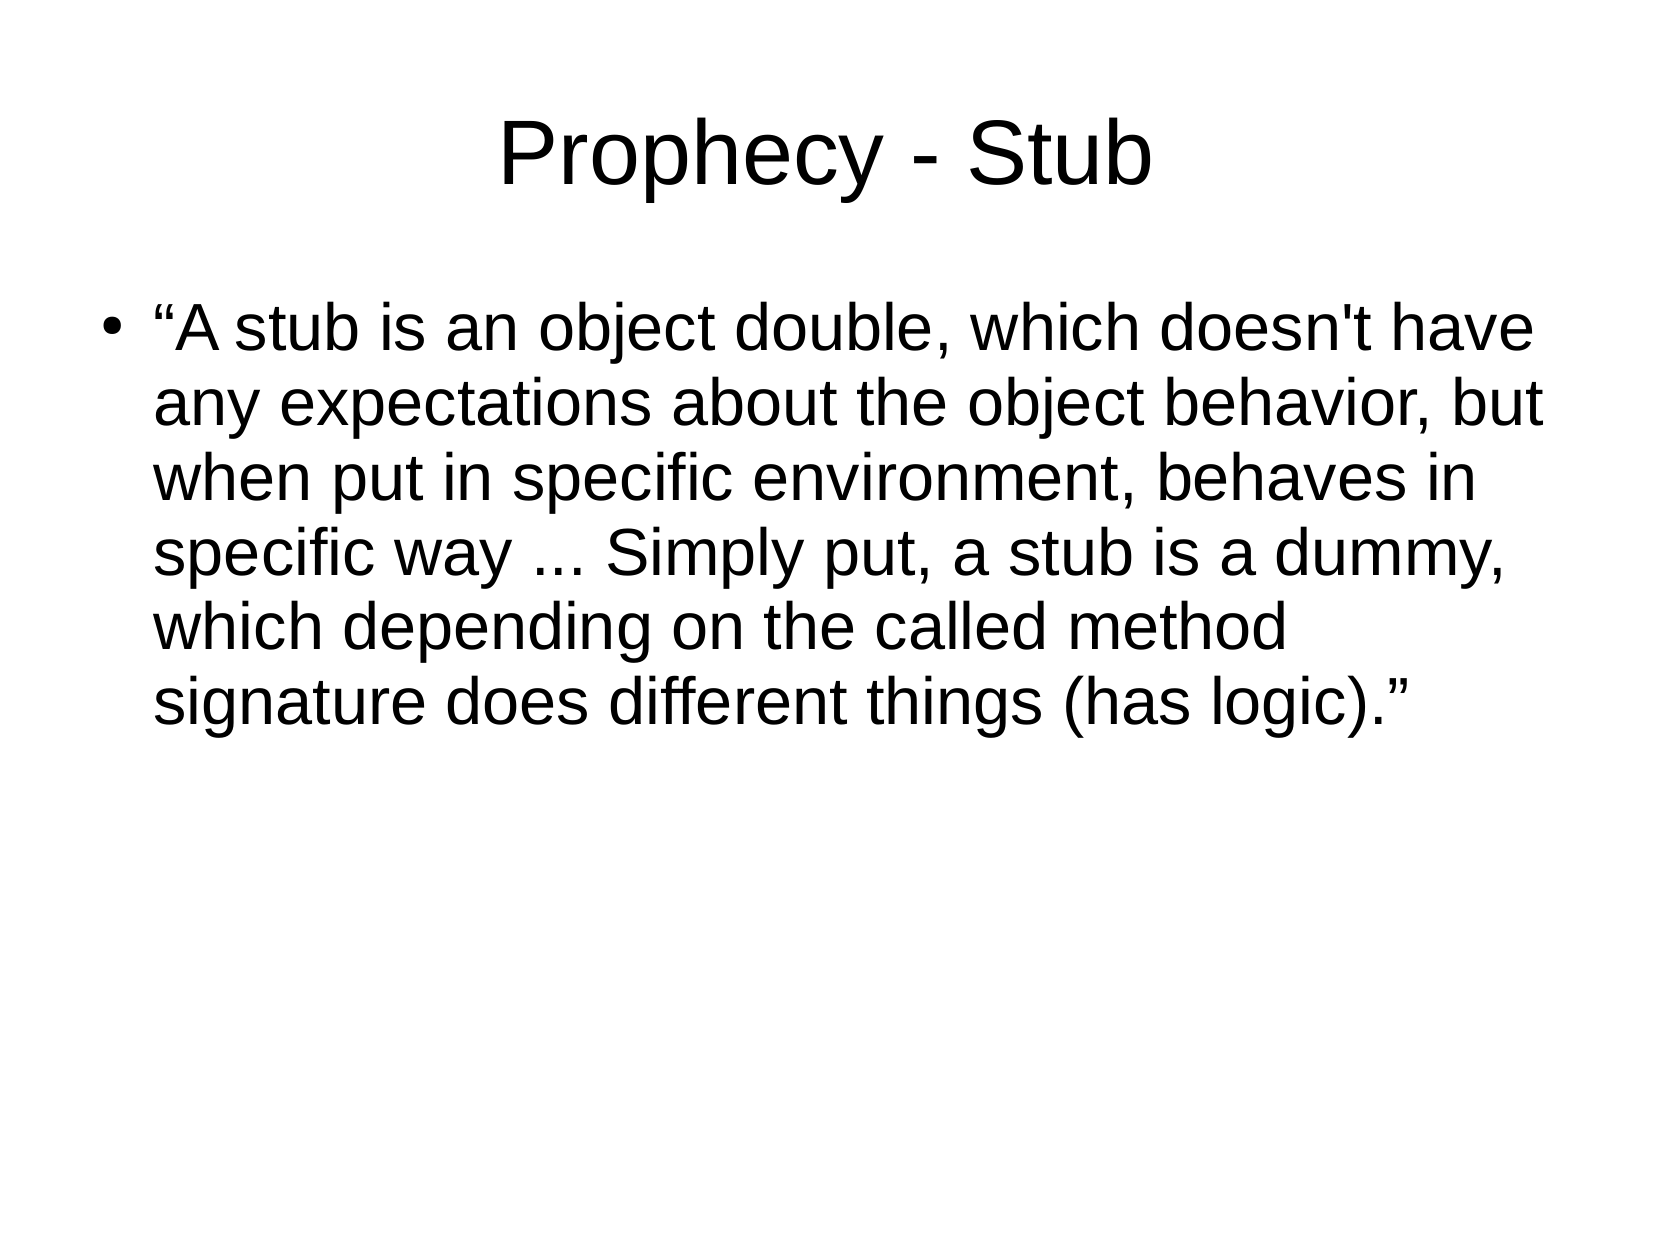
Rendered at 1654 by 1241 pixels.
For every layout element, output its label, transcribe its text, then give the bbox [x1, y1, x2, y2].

list “A stub is an object double, which doesn't have any expectations about the object behavior, but when put in specific environment, behaves in specific way ... Simply put, a stub is a dummy, which depending on the called method signature does different things (has logic).” [82, 290, 1571, 1010]
title Prophecy - Stub [82, 49, 1571, 257]
